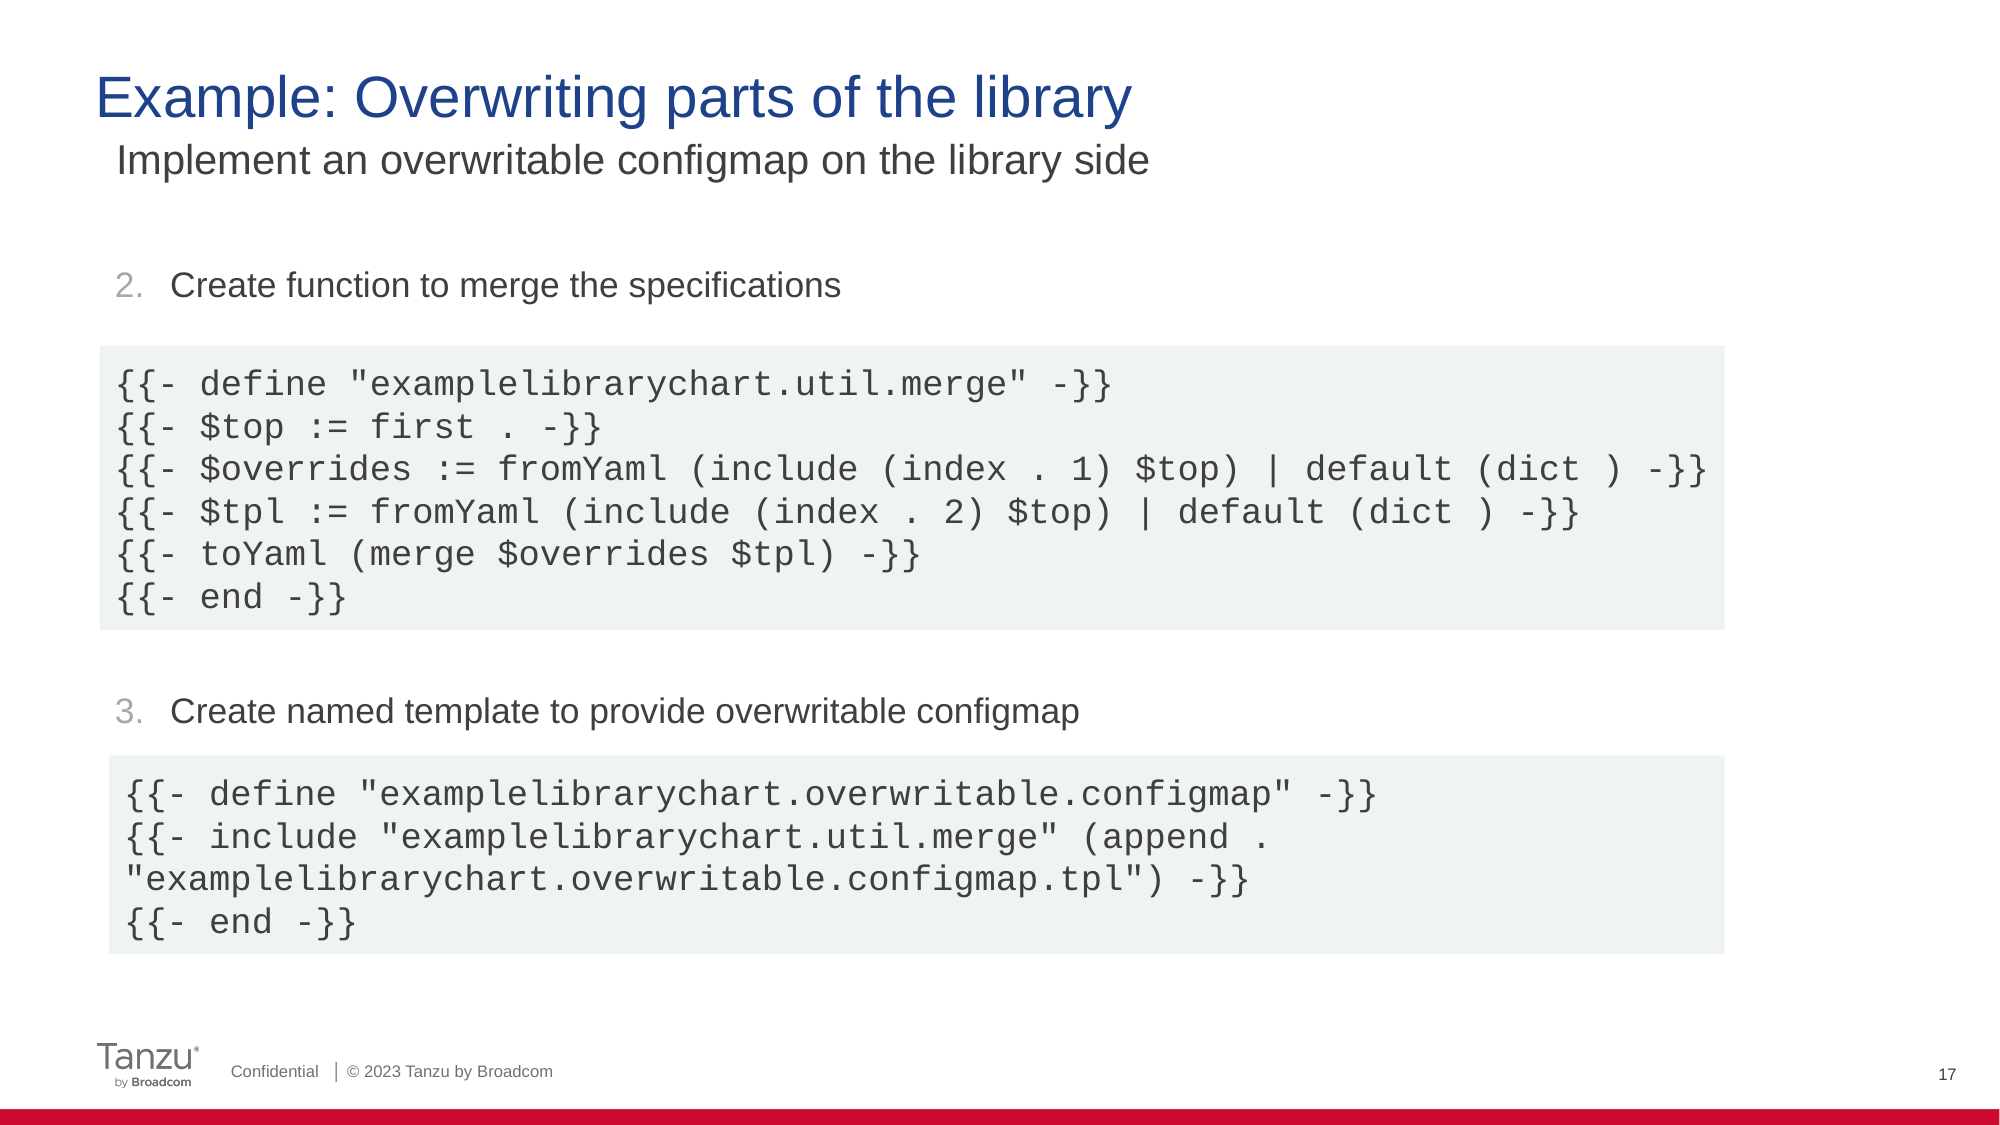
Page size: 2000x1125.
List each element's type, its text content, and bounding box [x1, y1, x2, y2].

text_box {{- define "examplelibrarychart.overwritable.configmap" -}} {{- include "examplelibrarychart.util.merge" (append . "examplelibrarychart.overwritable.configmap.tpl") -}} {{- end -}} [109, 755, 1725, 955]
subtitle Implement an overwritable configmap on the library side [97, 133, 1896, 174]
title Example: Overwriting parts of the library [95, 67, 1900, 131]
text_box {{- define "examplelibrarychart.util.merge" -}} {{- $top := first . -}} {{- $overrides := fromYaml (include (index . 1) $top) | default (dict ) -}} {{- $tpl := fromYaml (include (index . 2) $top) | default (dict ) -}} {{- toYaml (merge $overrides $tpl) -}} {{- end -}} [99, 345, 1725, 630]
picture [0, 1109, 2000, 1125]
list Create function to merge the specifications Create named template to provide overwritable configmap [95, 262, 1115, 1013]
picture [97, 1043, 199, 1088]
